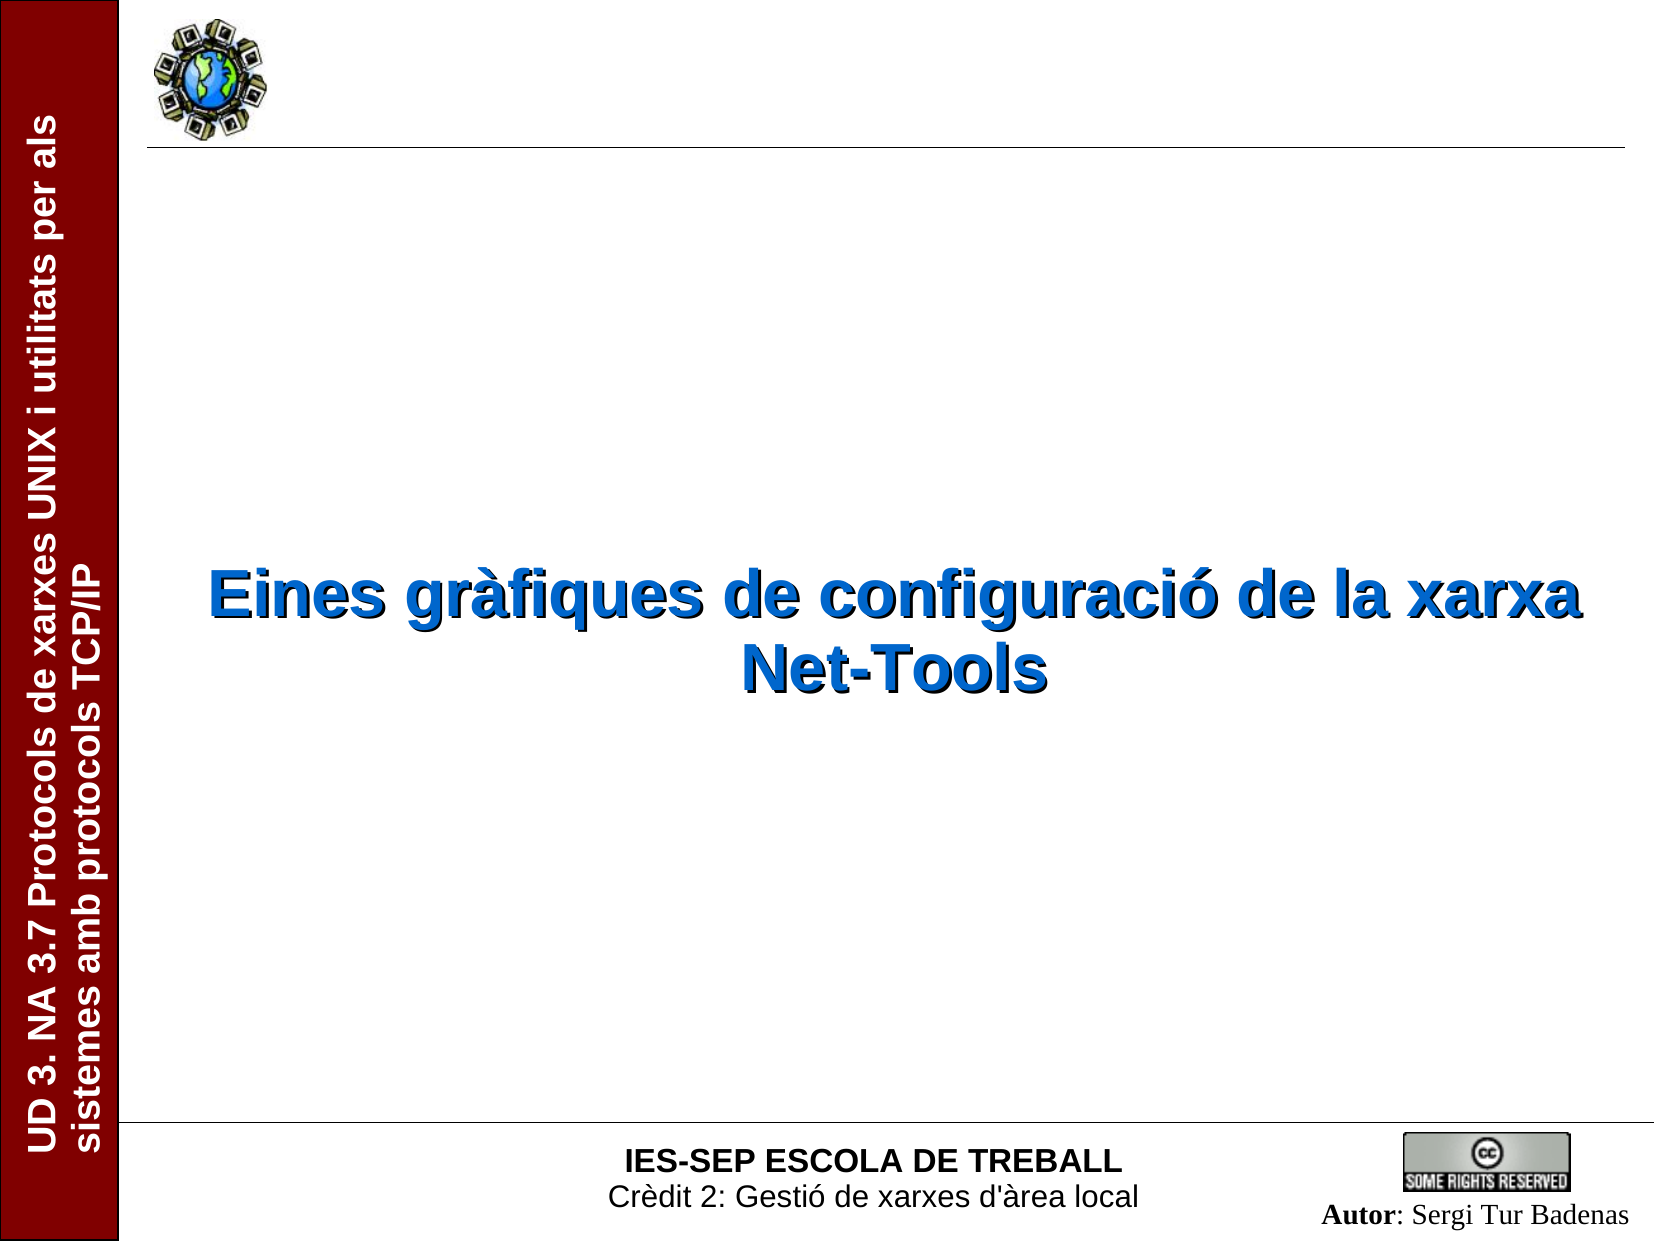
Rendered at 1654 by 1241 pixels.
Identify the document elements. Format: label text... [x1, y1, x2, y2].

subtitle Eines gràfiques de configuració de la xarxa Net-Tools [141, 242, 1630, 1093]
picture [1403, 1132, 1571, 1192]
picture [154, 19, 268, 142]
